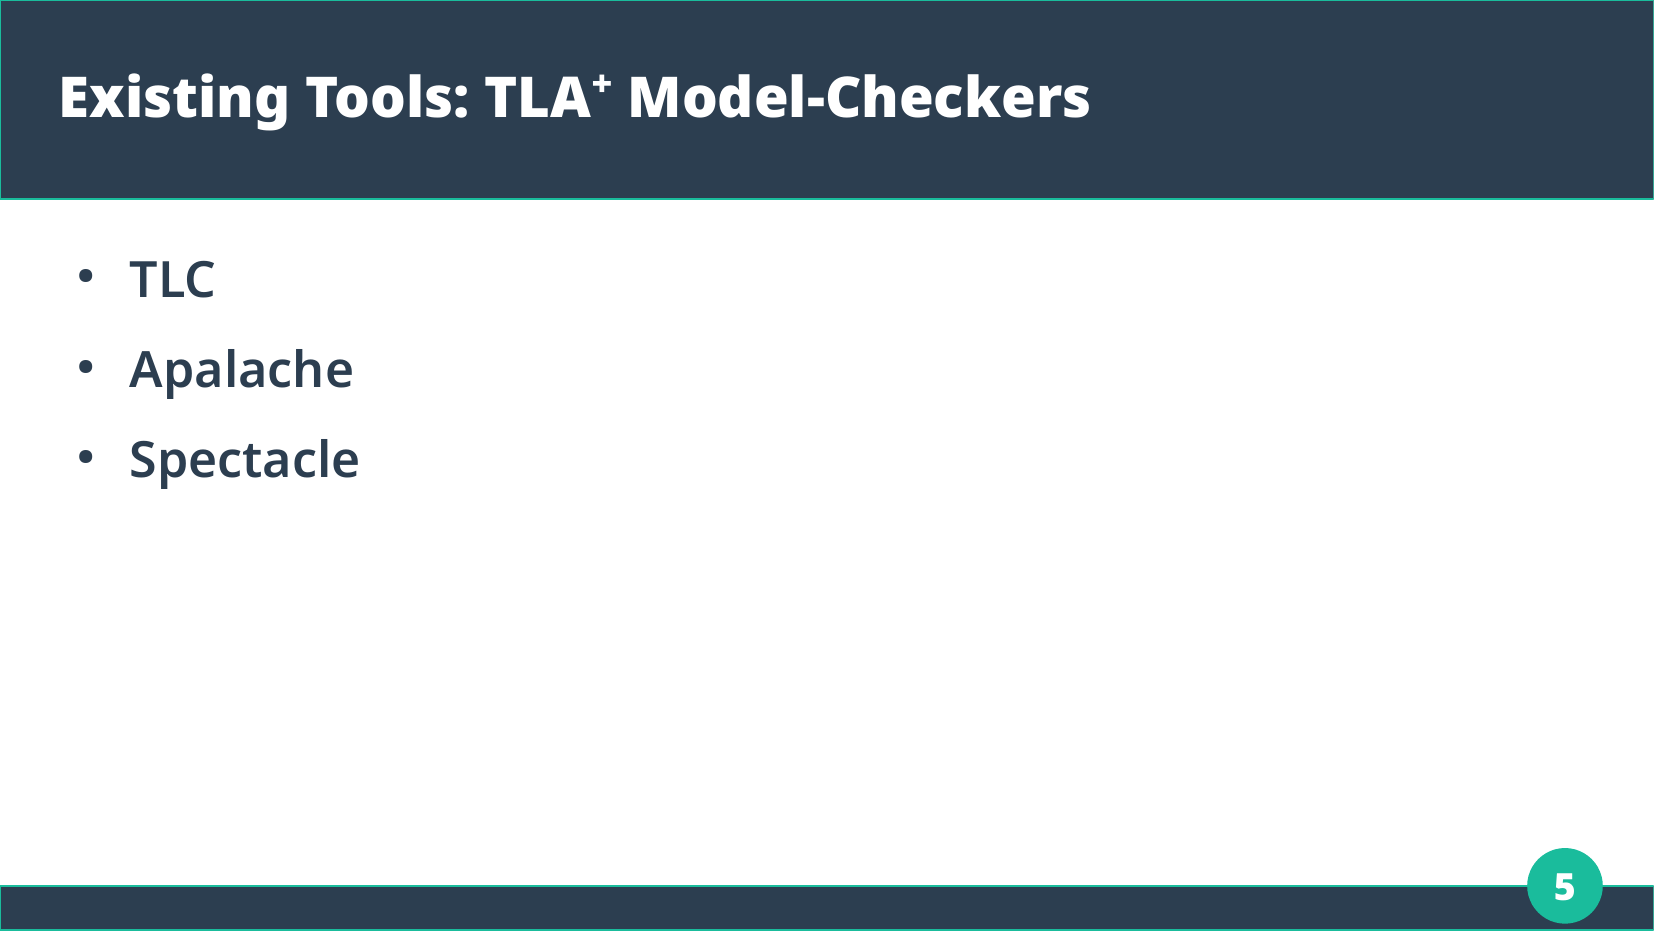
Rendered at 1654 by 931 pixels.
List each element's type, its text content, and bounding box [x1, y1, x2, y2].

list TLC Apalache Spectacle [59, 243, 1595, 864]
title Existing Tools: TLA⁺ Model-Checkers [59, 37, 1595, 155]
